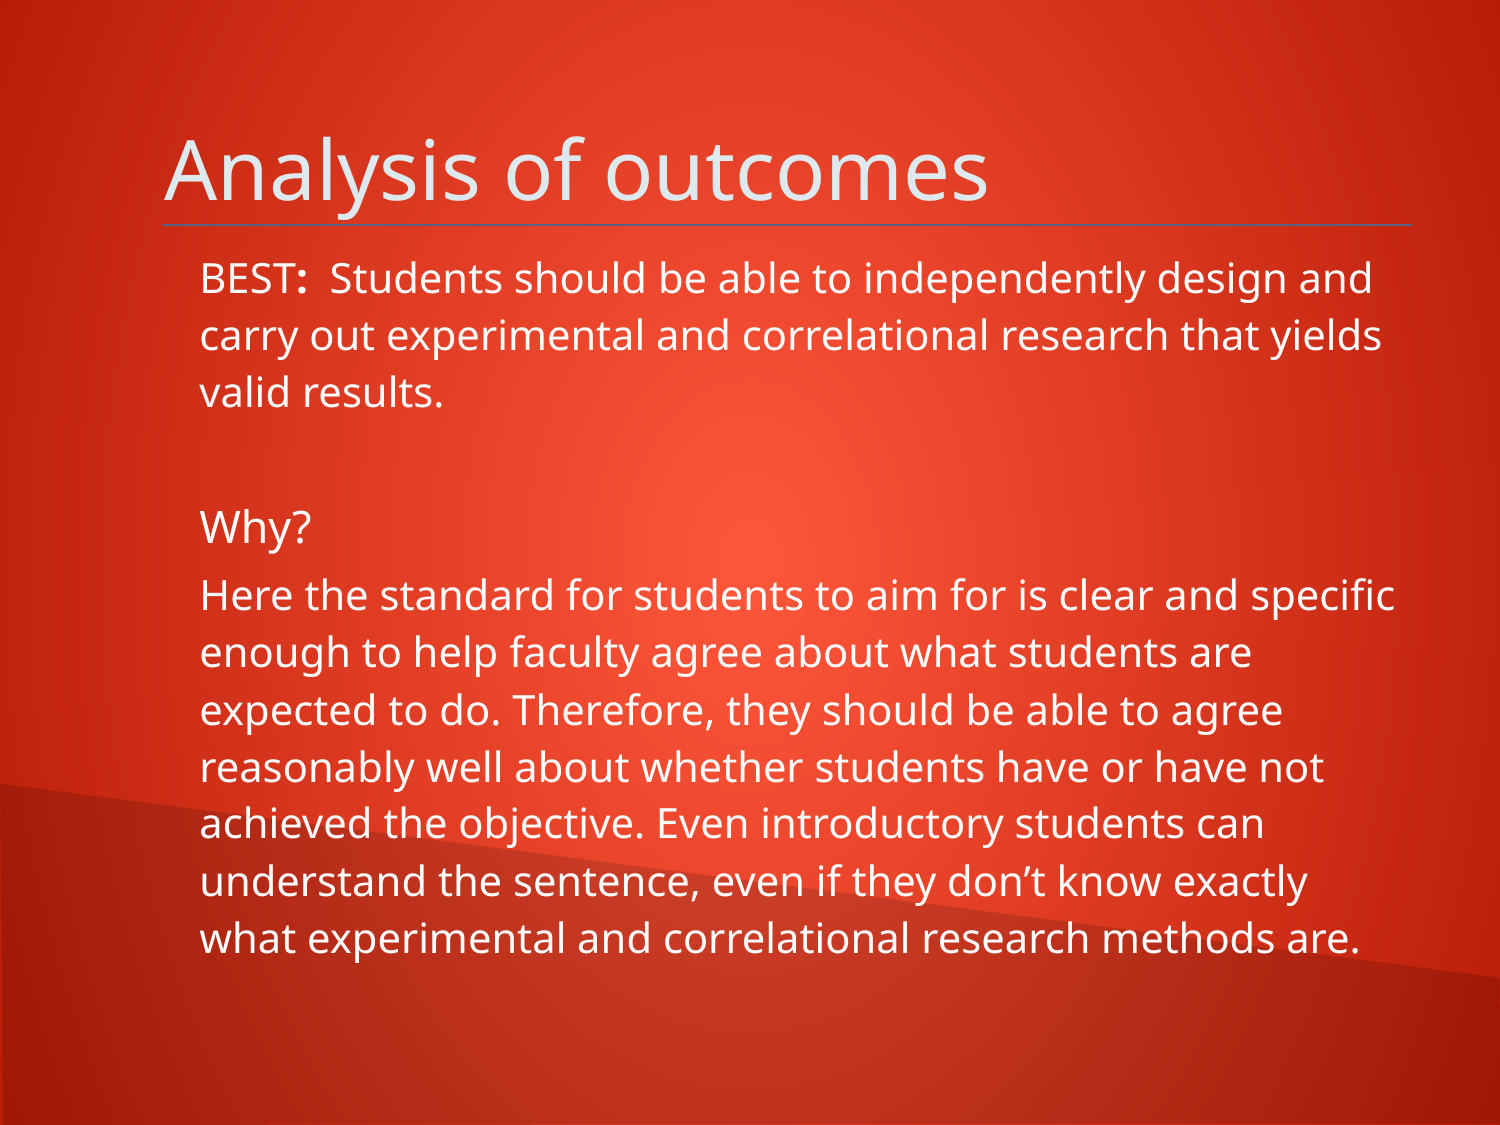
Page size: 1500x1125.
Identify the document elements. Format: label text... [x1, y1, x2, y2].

list BEST: Students should be able to independently design and carry out experimental and correlational research that yields valid results. Why? Here the standard for students to aim for is clear and specific enough to help faculty agree about what students are expected to do. Therefore, they should be able to agree reasonably well about whether students have or have not achieved the objective. Even introductory students can understand the sentence, even if they don’t know exactly what experimental and correlational research methods are. [150, 237, 1425, 988]
title Analysis of outcomes [150, 45, 1425, 233]
